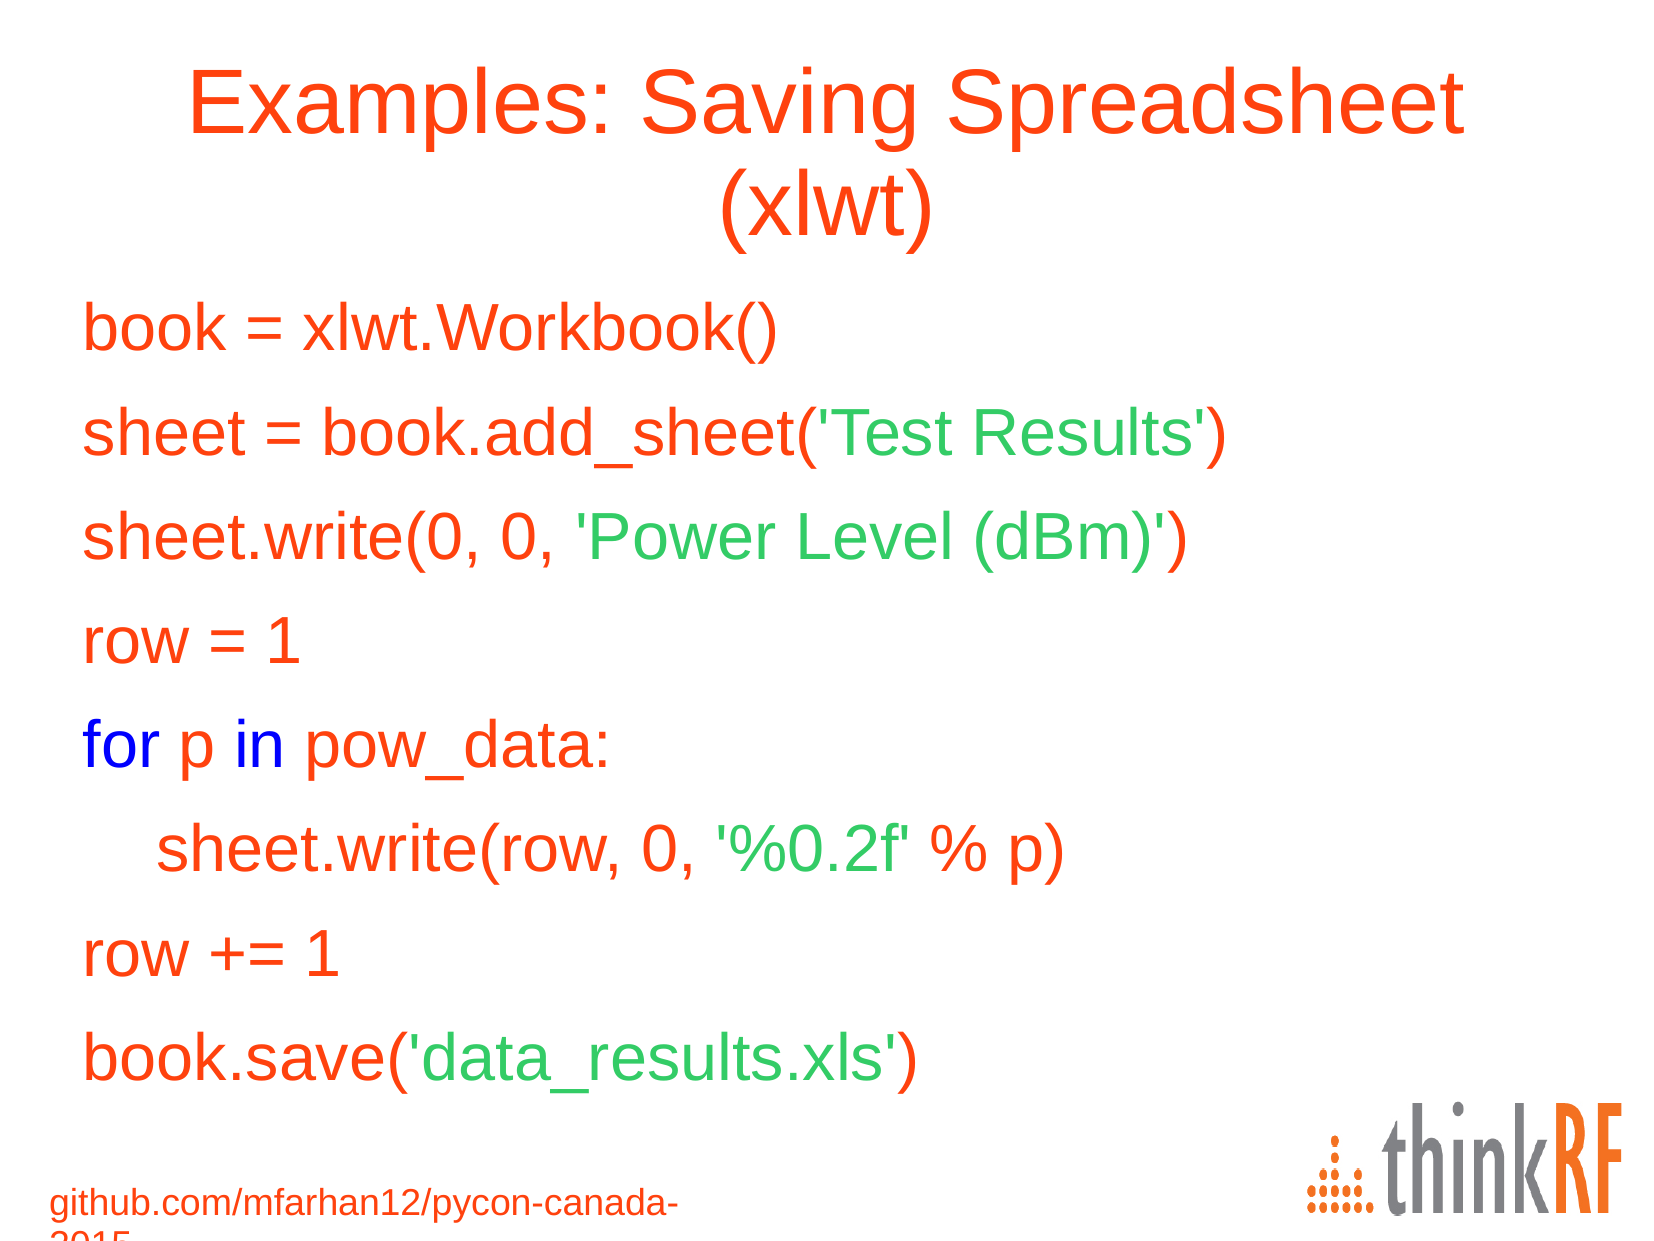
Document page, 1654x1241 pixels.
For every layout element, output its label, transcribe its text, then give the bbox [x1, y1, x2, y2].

picture [1307, 1101, 1622, 1216]
title Examples: Saving Spreadsheet (xlwt) [82, 49, 1571, 257]
list book = xlwt.Workbook() sheet = book.add_sheet('Test Results') sheet.write(0, 0, 'Power Level (dBm)') row = 1 for p in pow_data: sheet.write(row, 0, '%0.2f' % p) row += 1 book.save('data_results.xls') [82, 290, 1571, 1109]
